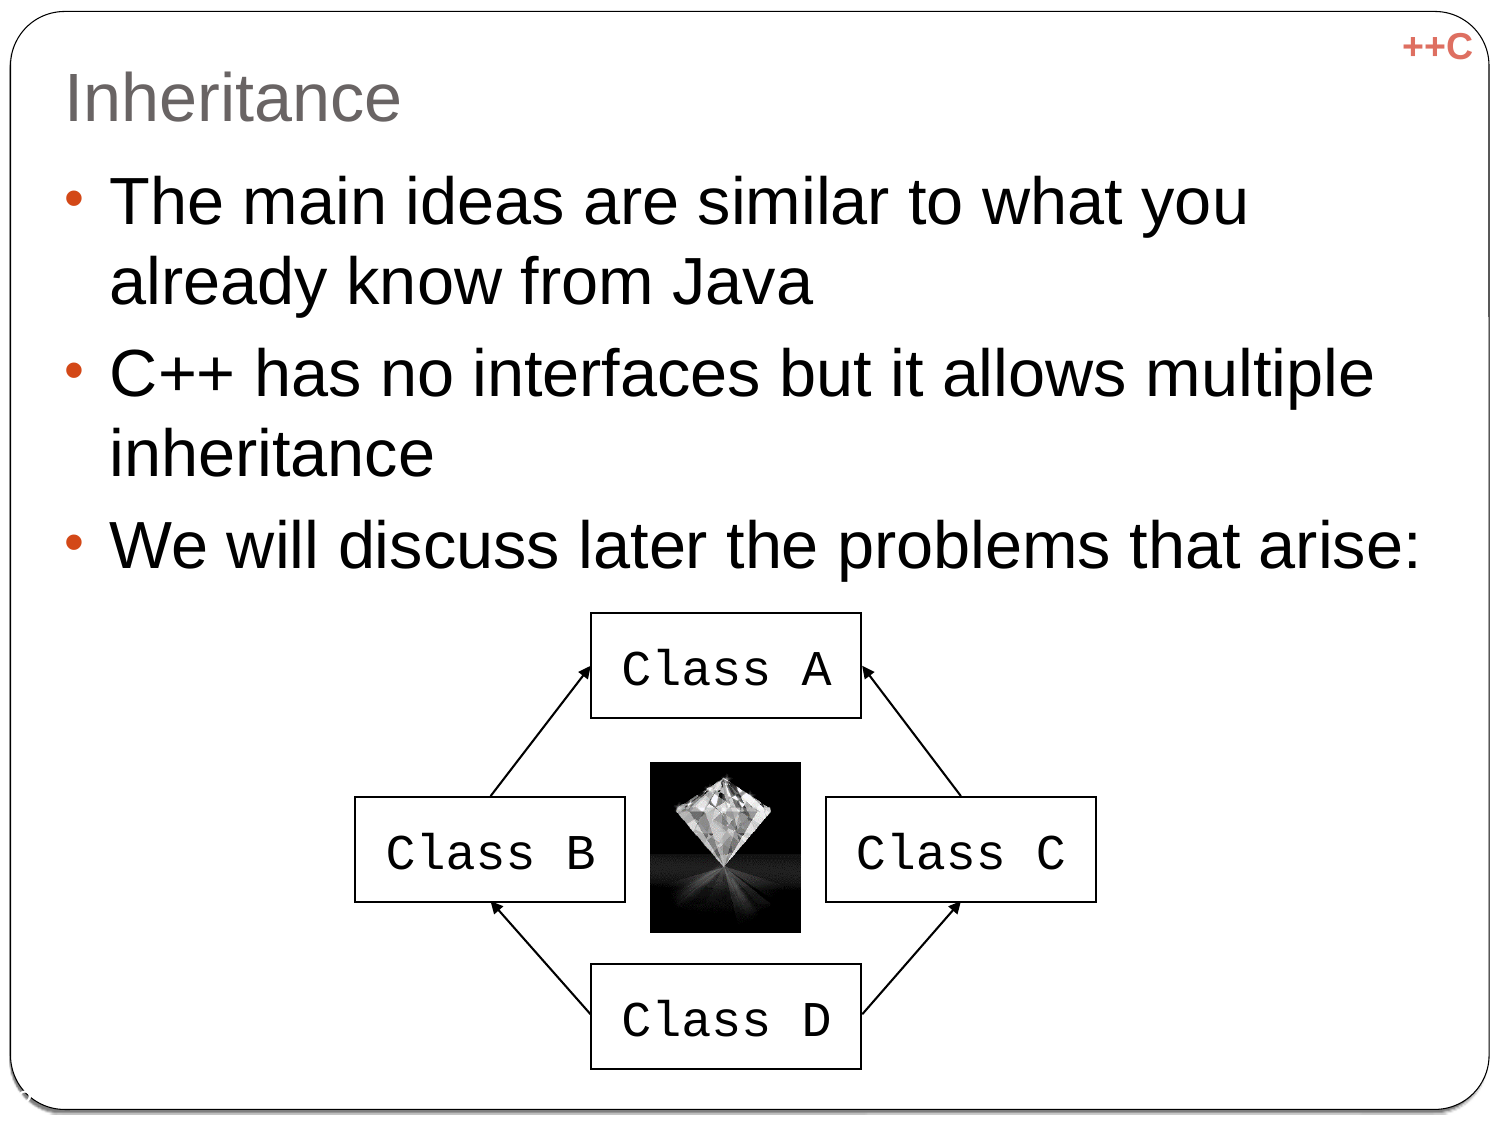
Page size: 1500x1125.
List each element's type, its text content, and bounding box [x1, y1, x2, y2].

picture [650, 762, 801, 933]
text_box Class A [591, 613, 862, 719]
slide_number <number> [0, 1074, 50, 1125]
list The main ideas are similar to what you already know from Java C++ has no interfaces but it allows multiple inheritance We will discuss later the problems that arise: [50, 149, 1450, 1088]
text_box Class C [825, 796, 1096, 903]
title Inheritance [50, 45, 1450, 149]
text_box Class D [591, 963, 862, 1069]
text_box Class B [355, 796, 626, 903]
